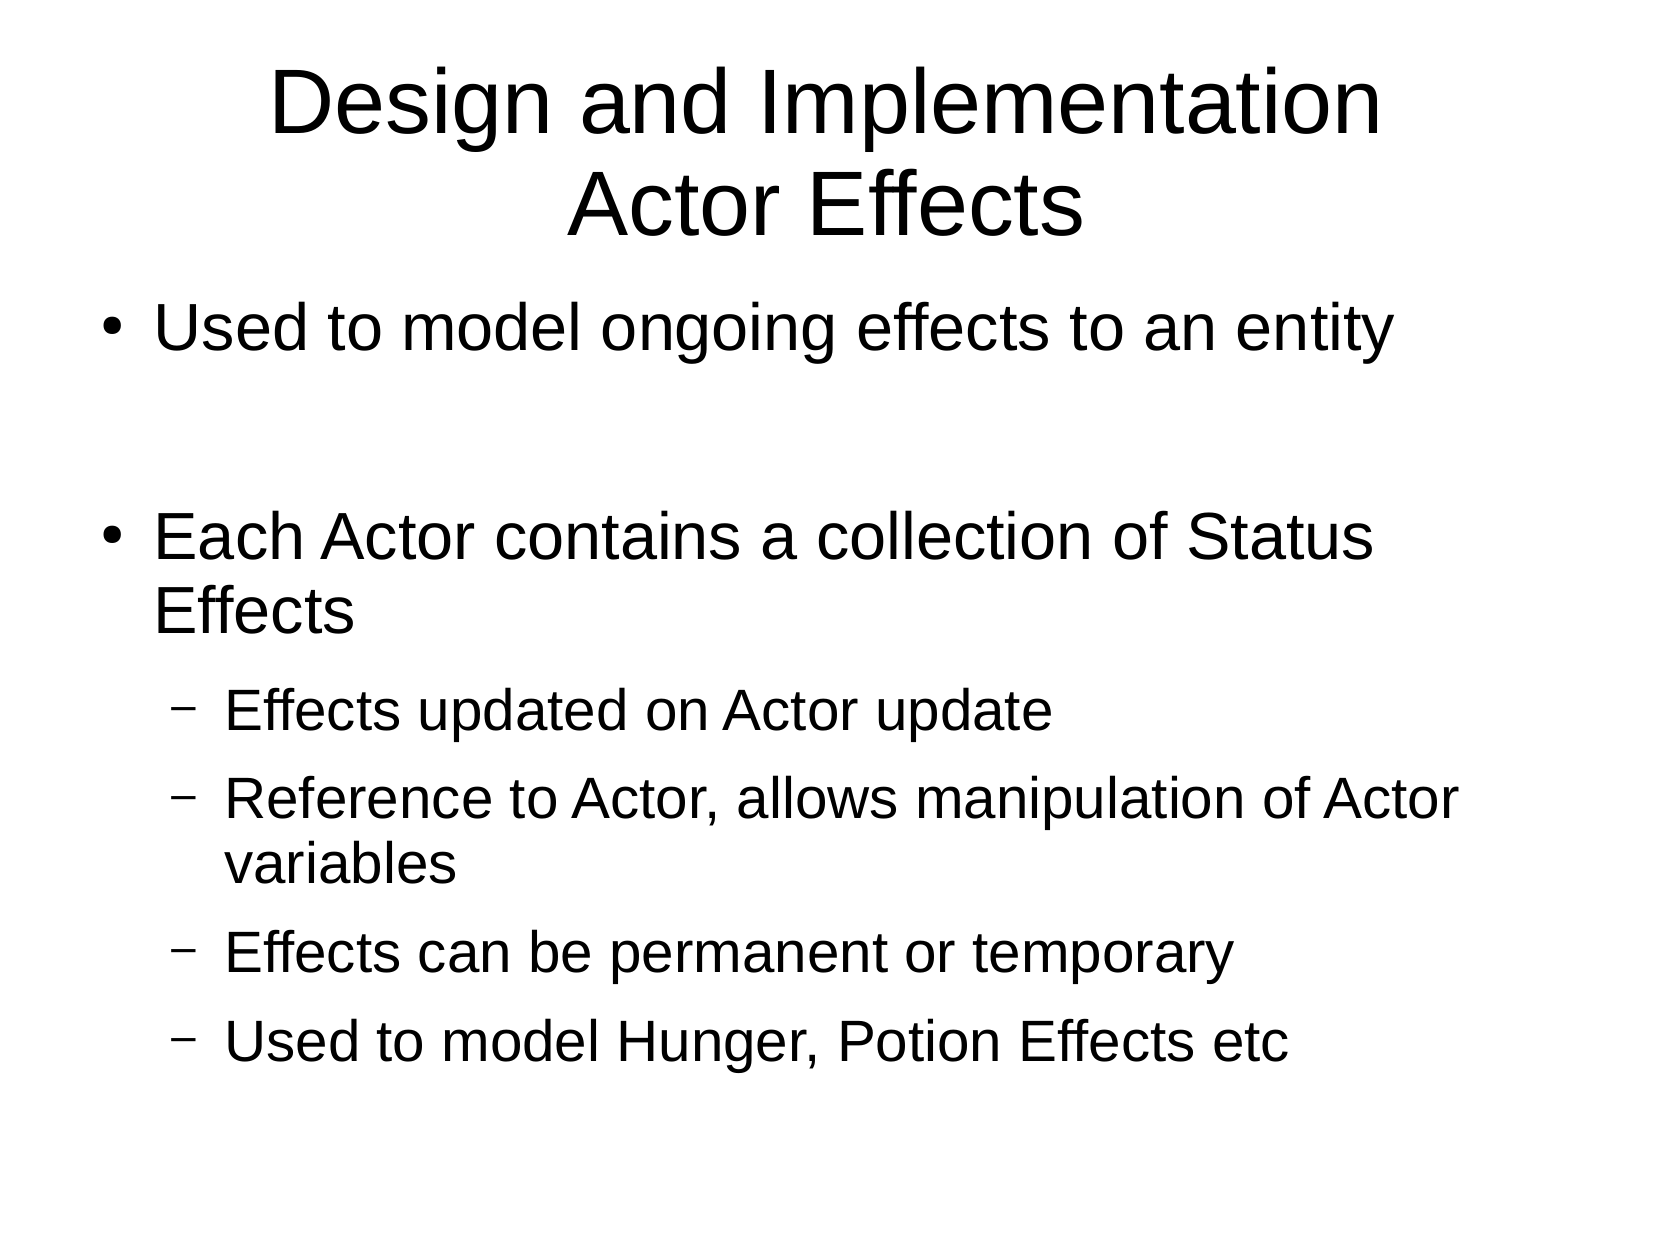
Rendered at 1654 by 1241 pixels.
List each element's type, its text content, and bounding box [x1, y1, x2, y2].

list Used to model ongoing effects to an entity Each Actor contains a collection of Status Effects Effects updated on Actor update Reference to Actor, allows manipulation of Actor variables Effects can be permanent or temporary Used to model Hunger, Potion Effects etc [82, 290, 1571, 1109]
title Design and Implementation Actor Effects [82, 49, 1571, 257]
